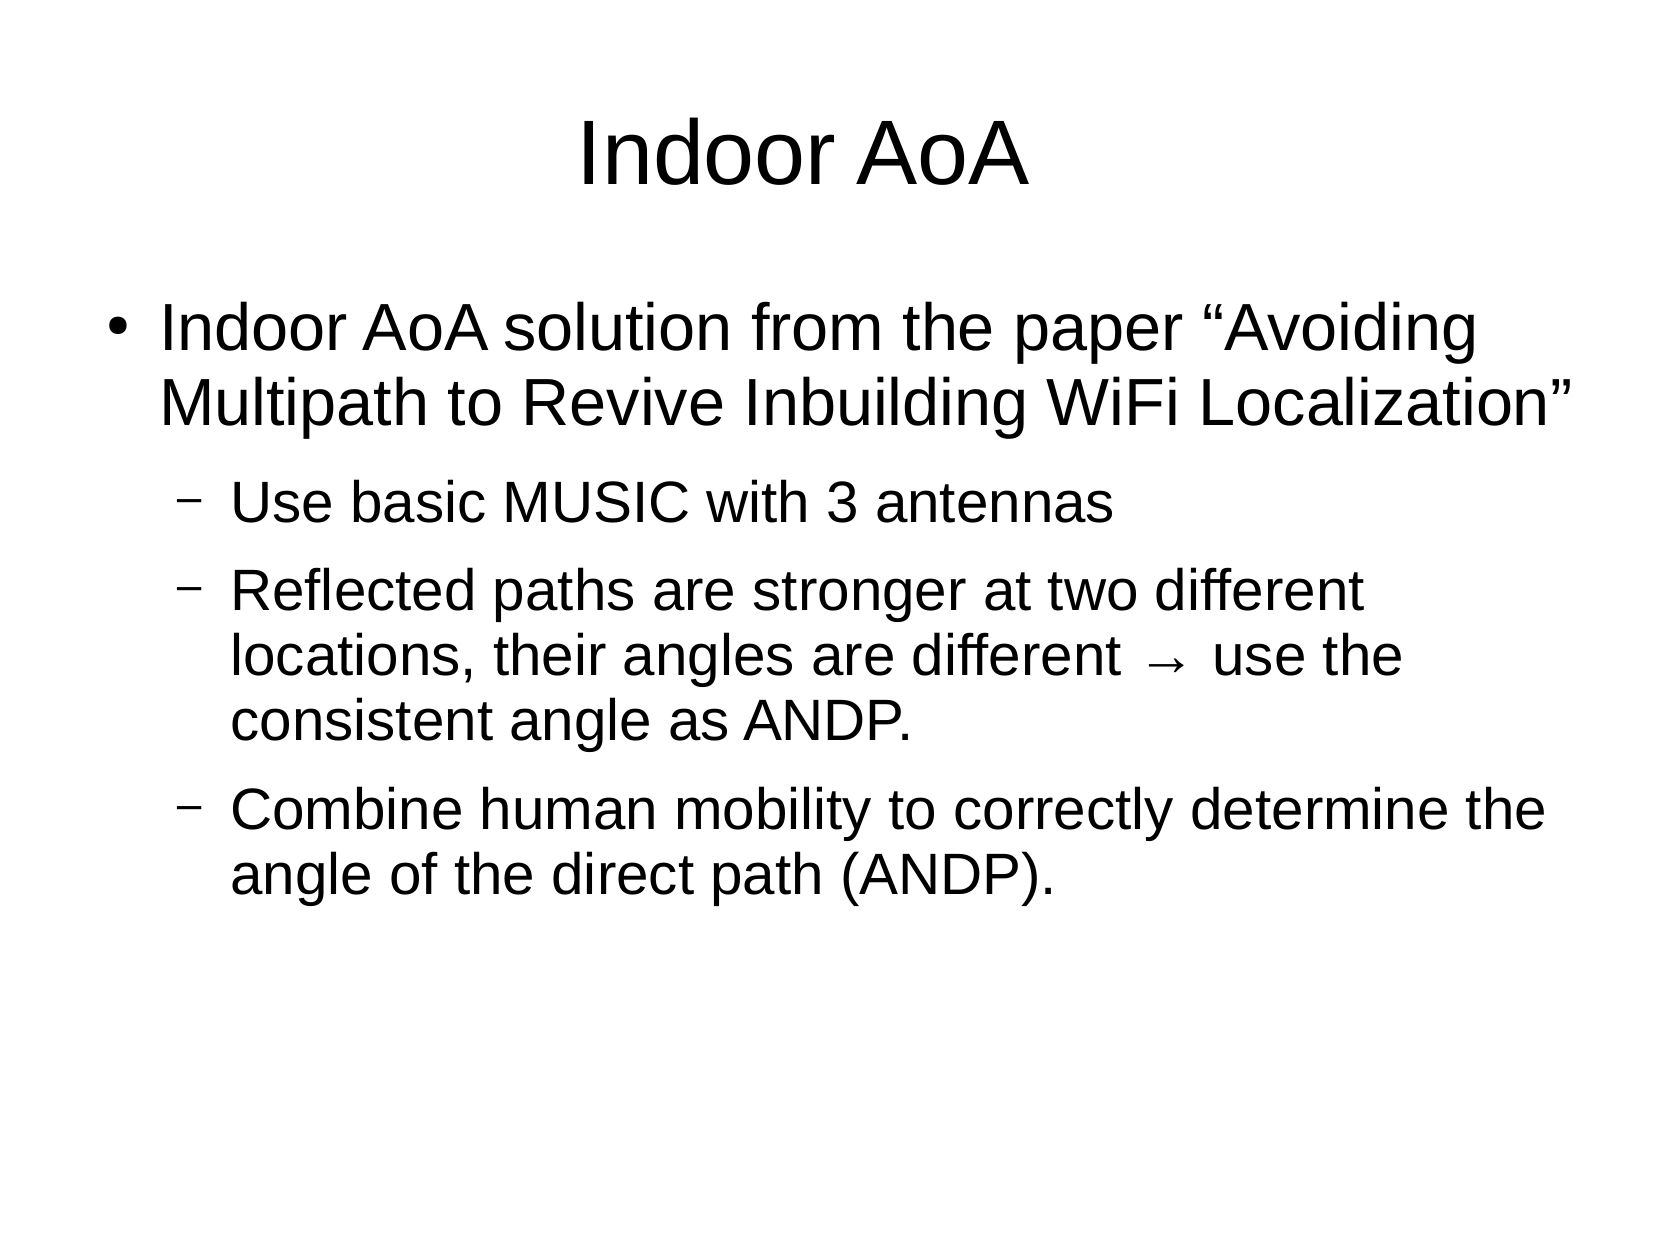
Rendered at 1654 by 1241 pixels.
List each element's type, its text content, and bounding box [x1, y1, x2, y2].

title Indoor AoA [82, 49, 1571, 257]
list Indoor AoA solution from the paper “Avoiding Multipath to Revive Inbuilding WiFi Localization” Use basic MUSIC with 3 antennas Reflected paths are stronger at two different locations, their angles are different → use the consistent angle as ANDP. Combine human mobility to correctly determine the angle of the direct path (ANDP). [88, 290, 1577, 1010]
